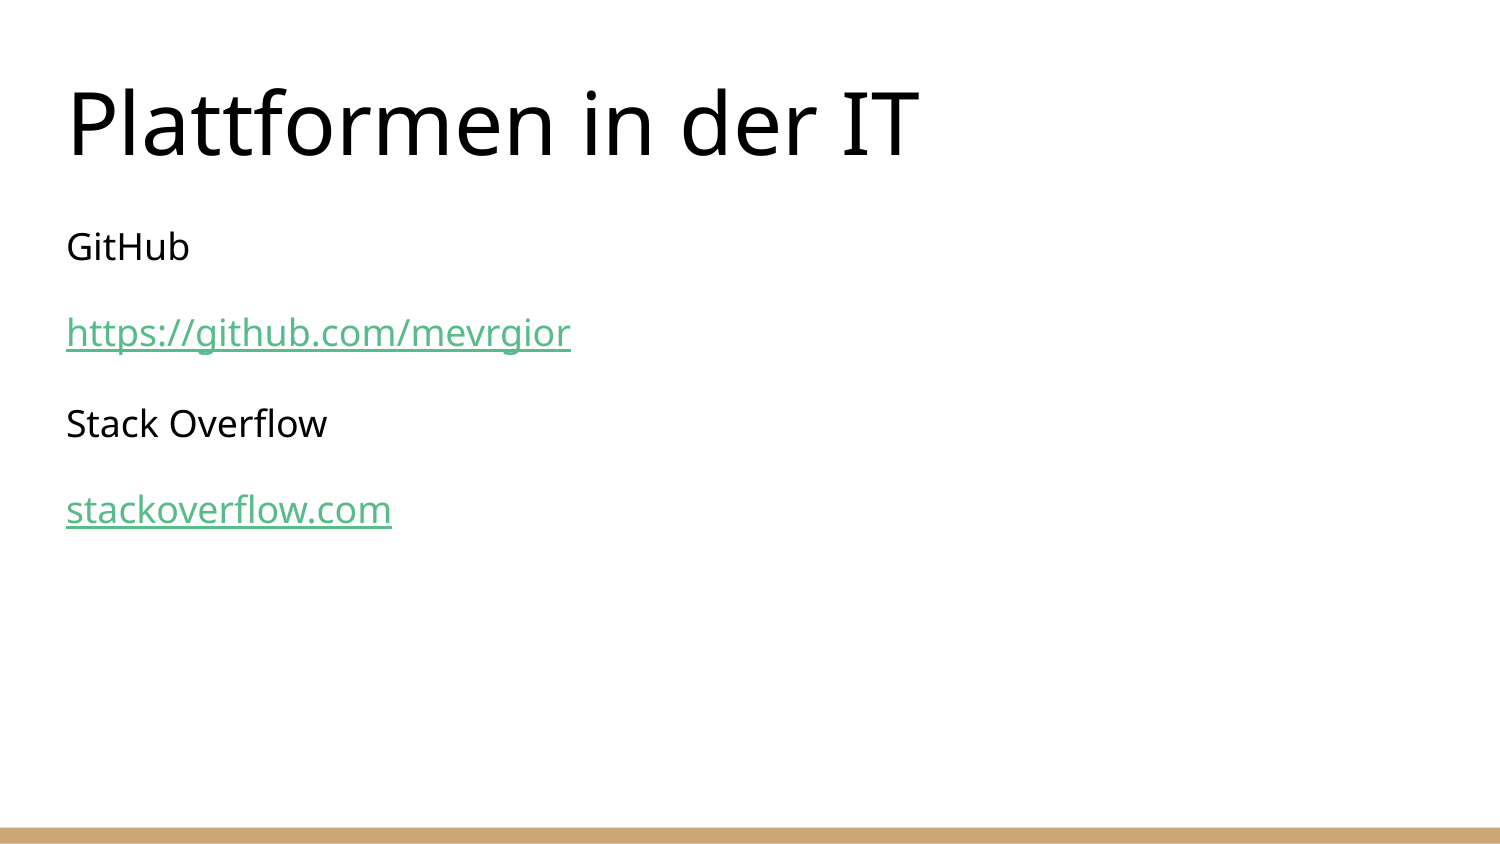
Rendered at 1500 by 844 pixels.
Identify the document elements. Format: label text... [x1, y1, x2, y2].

title Plattformen in der IT [51, 51, 1449, 189]
list GitHub https://github.com/mevrgior Stack Overflow stackoverflow.com [51, 200, 1449, 752]
